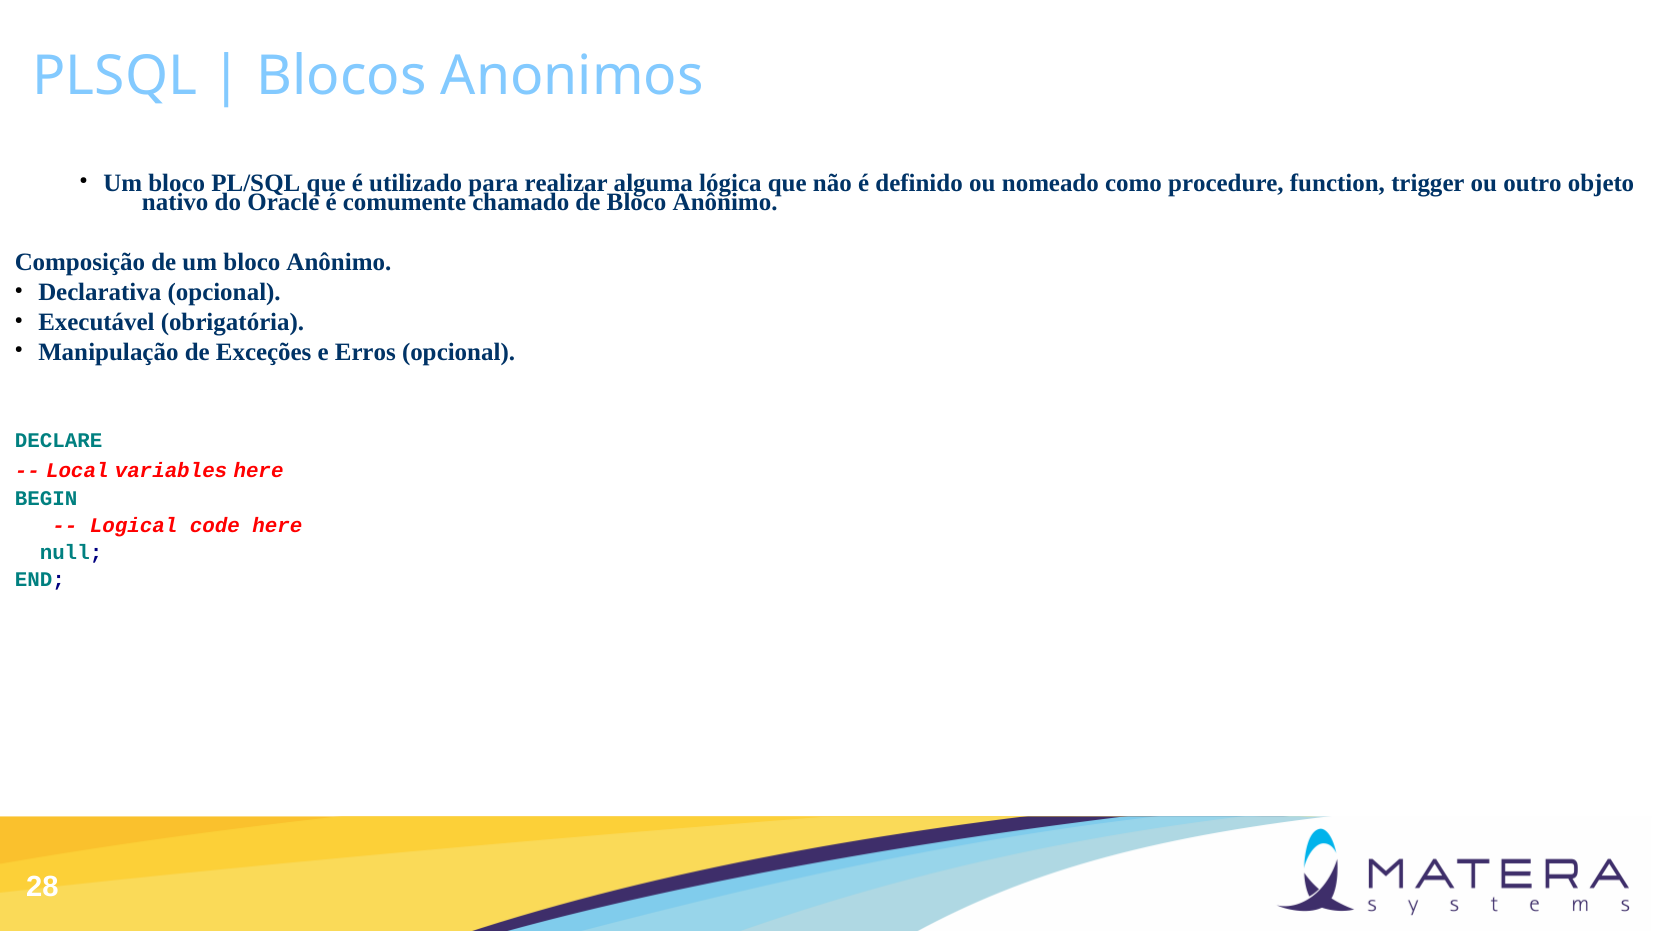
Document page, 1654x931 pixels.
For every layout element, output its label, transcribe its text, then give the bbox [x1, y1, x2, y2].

list Um bloco PL/SQL que é utilizado para realizar alguma lógica que não é definido ou nomeado como procedure, function, trigger ou outro objeto nativo do Oracle é comumente chamado de Bloco Anônimo. Composição de um bloco Anônimo. Declarativa (opcional). Executável (obrigatória). Manipulação de Exceções e Erros (opcional). DECLARE -- Local variables here BEGIN -- Logical code here null; END; [0, 167, 1654, 827]
picture [0, 827, 1652, 931]
title PLSQL | Blocos Anonimos [32, 24, 1628, 137]
